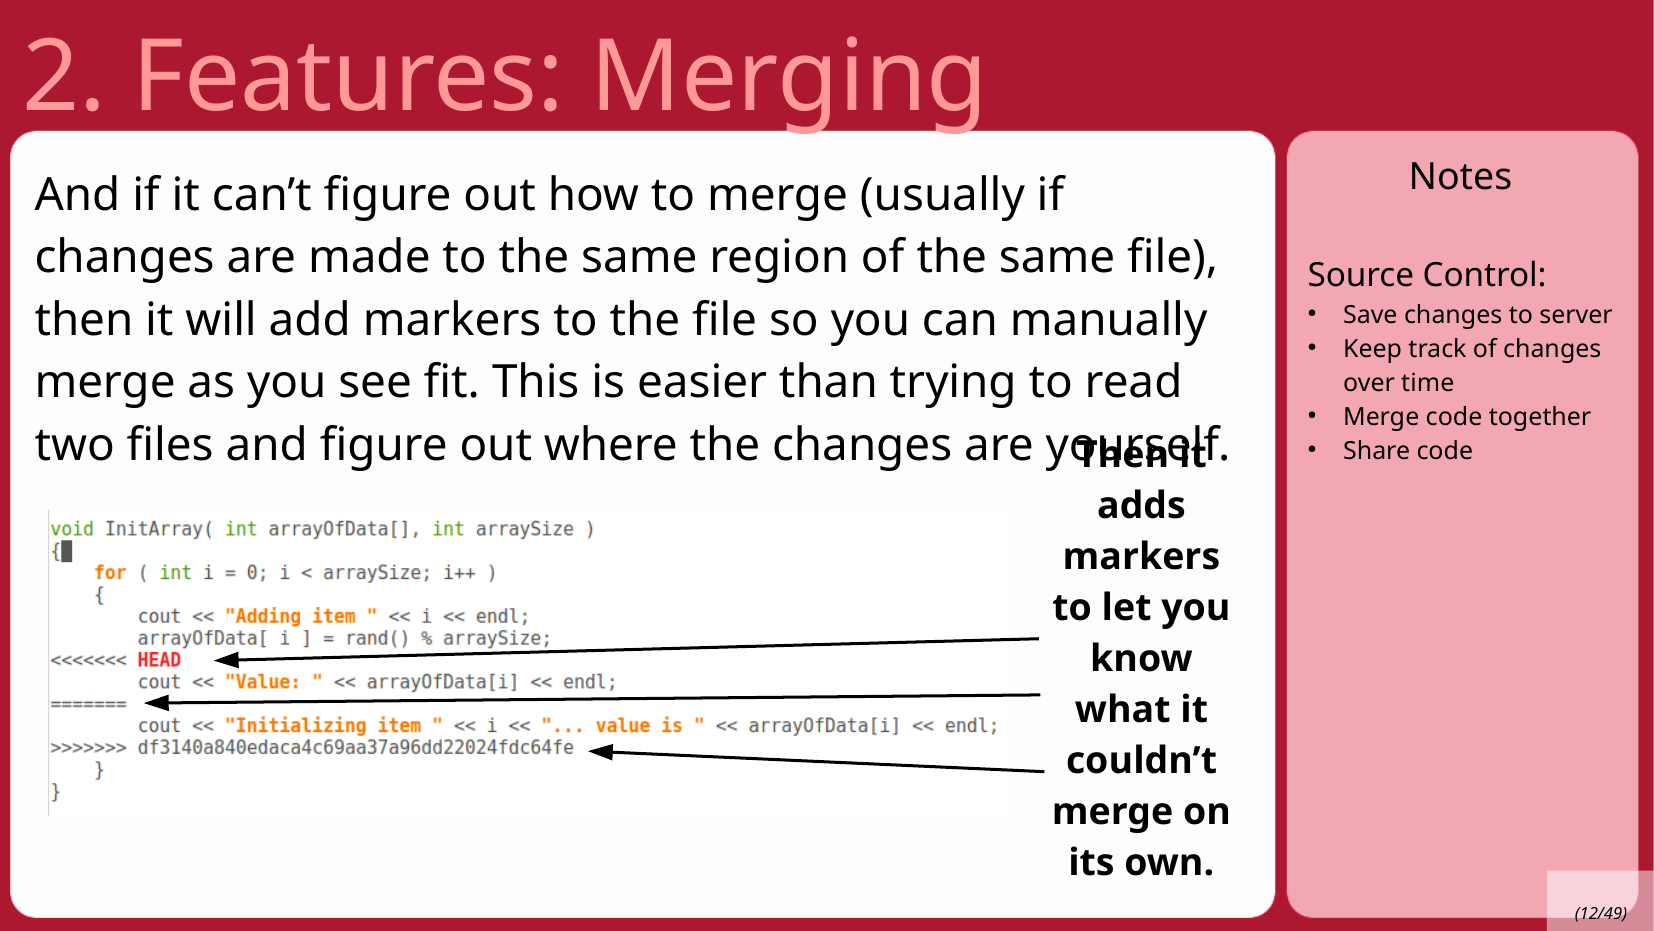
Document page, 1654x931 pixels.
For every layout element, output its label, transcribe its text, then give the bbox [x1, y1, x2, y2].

text_box (<number>/49) [1546, 877, 1654, 931]
picture [0, 0, 1654, 931]
text_box And if it can’t figure out how to merge (usually if changes are made to the same region of the same file), then it will add markers to the file so you can manually merge as you see fit. This is easier than trying to read two files and figure out where the changes are yourself. [34, 160, 1248, 419]
text_box Then it adds markers to let you know what it couldn’t merge on its own. [1026, 426, 1257, 889]
title 2. Features: Merging [22, 7, 1511, 136]
text_box Notes Source Control: Save changes to server Keep track of changes over time Merge code together Share code [1290, 141, 1631, 419]
